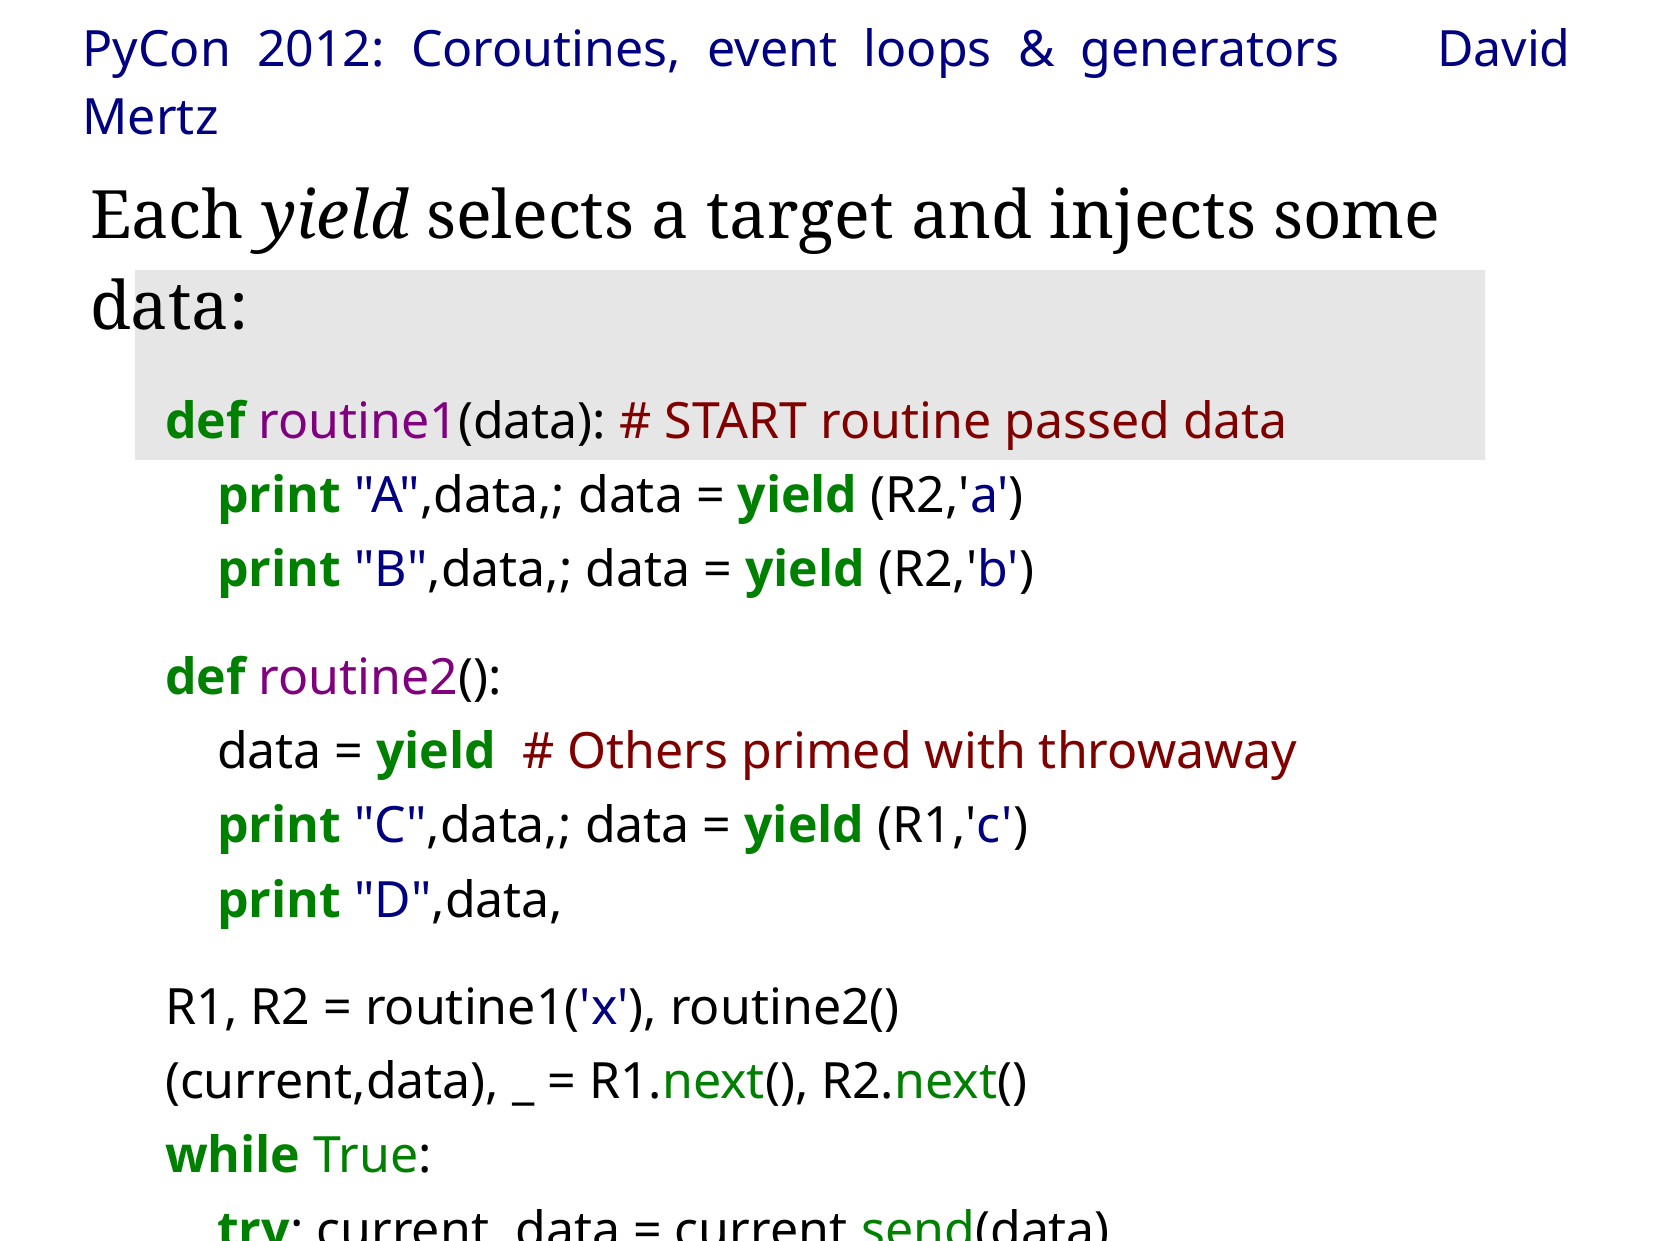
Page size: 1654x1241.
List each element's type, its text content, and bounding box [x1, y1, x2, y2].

title PyCon 2012: Coroutines, event loops & generators David Mertz [82, 49, 1571, 113]
list Each yield selects a target and injects some data: def routine1(data): # START routine passed data print "A",data,; data = yield (R2,'a') print "B",data,; data = yield (R2,'b') def routine2(): data = yield # Others primed with throwaway print "C",data,; data = yield (R1,'c') print "D",data, R1, R2 = routine1('x'), routine2() (current,data), _ = R1.next(), R2.next() while True: try: current, data = current.send(data) except StopIteration: break # Prints -> A x C a B c D b [90, 167, 1561, 1098]
